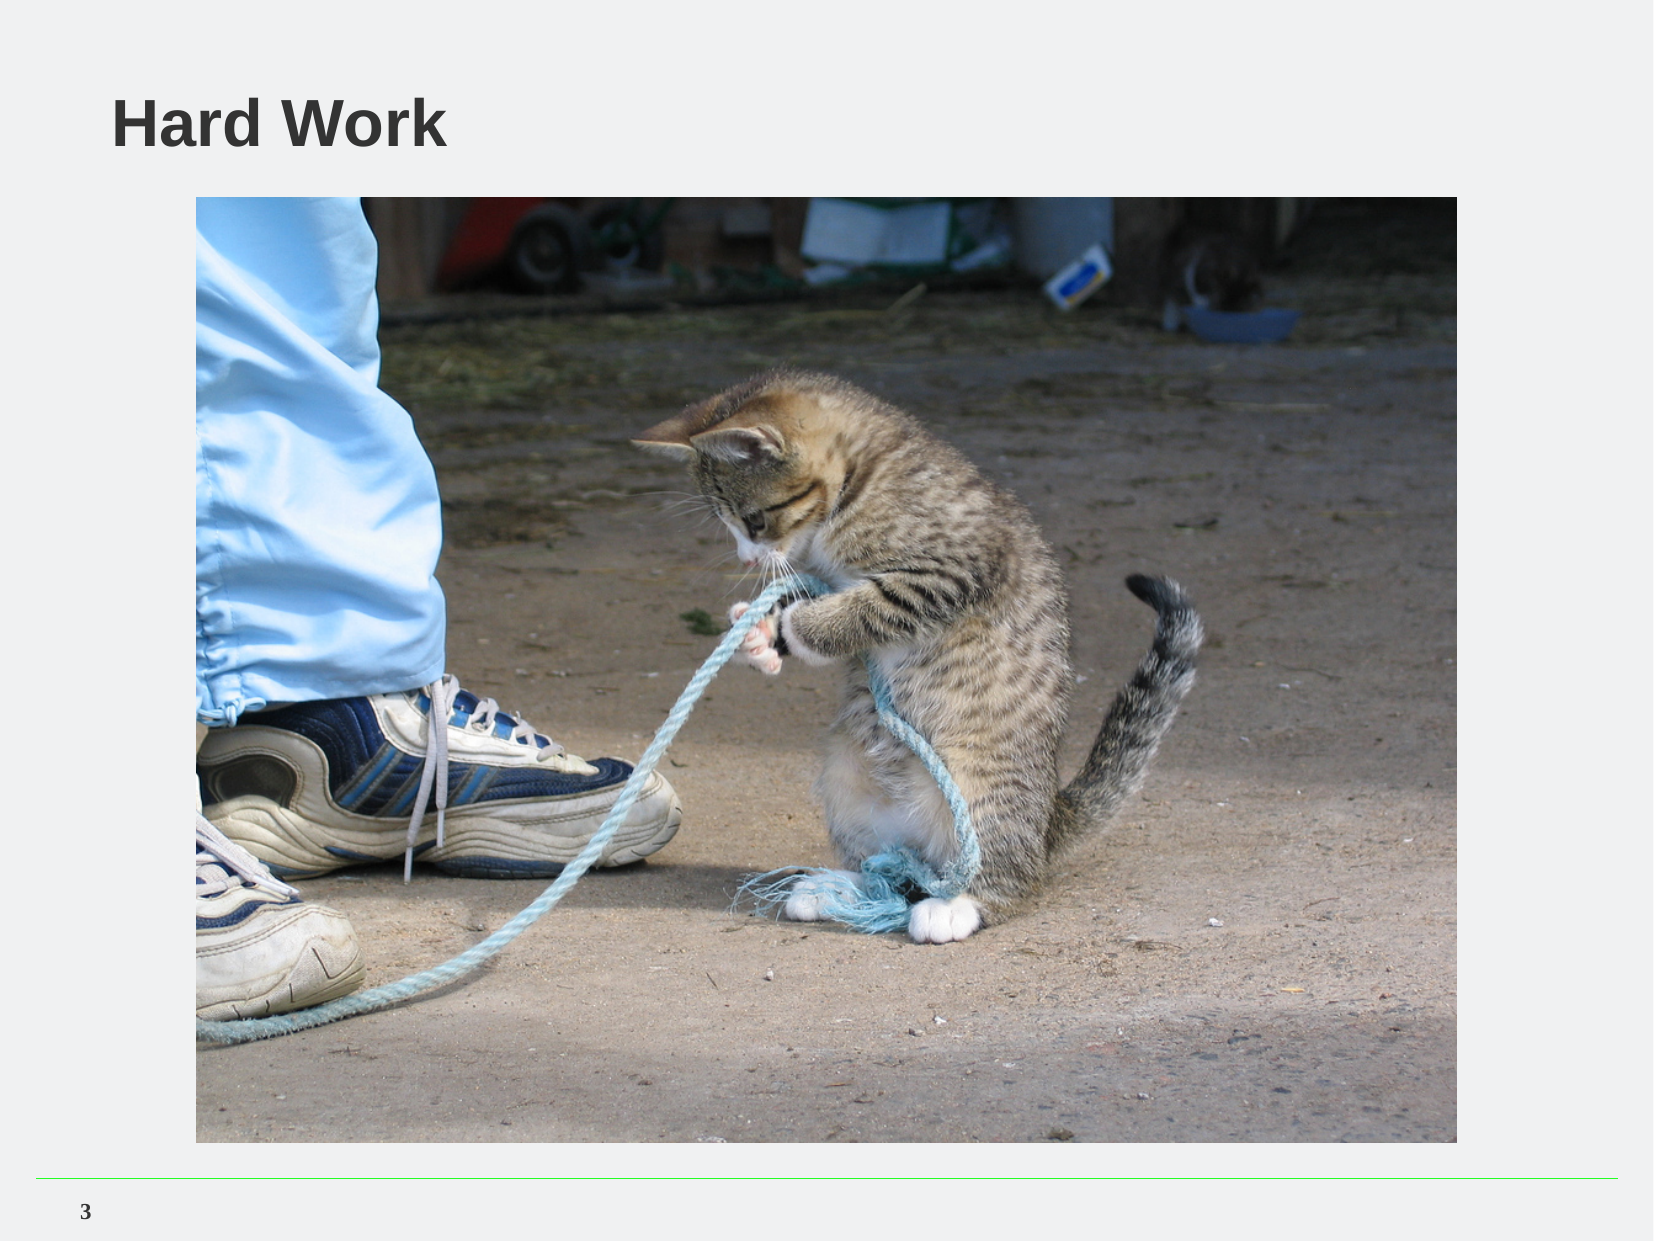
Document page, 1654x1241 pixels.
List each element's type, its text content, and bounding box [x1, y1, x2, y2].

title Hard Work [82, 49, 1571, 198]
picture [0, 0, 1654, 1241]
